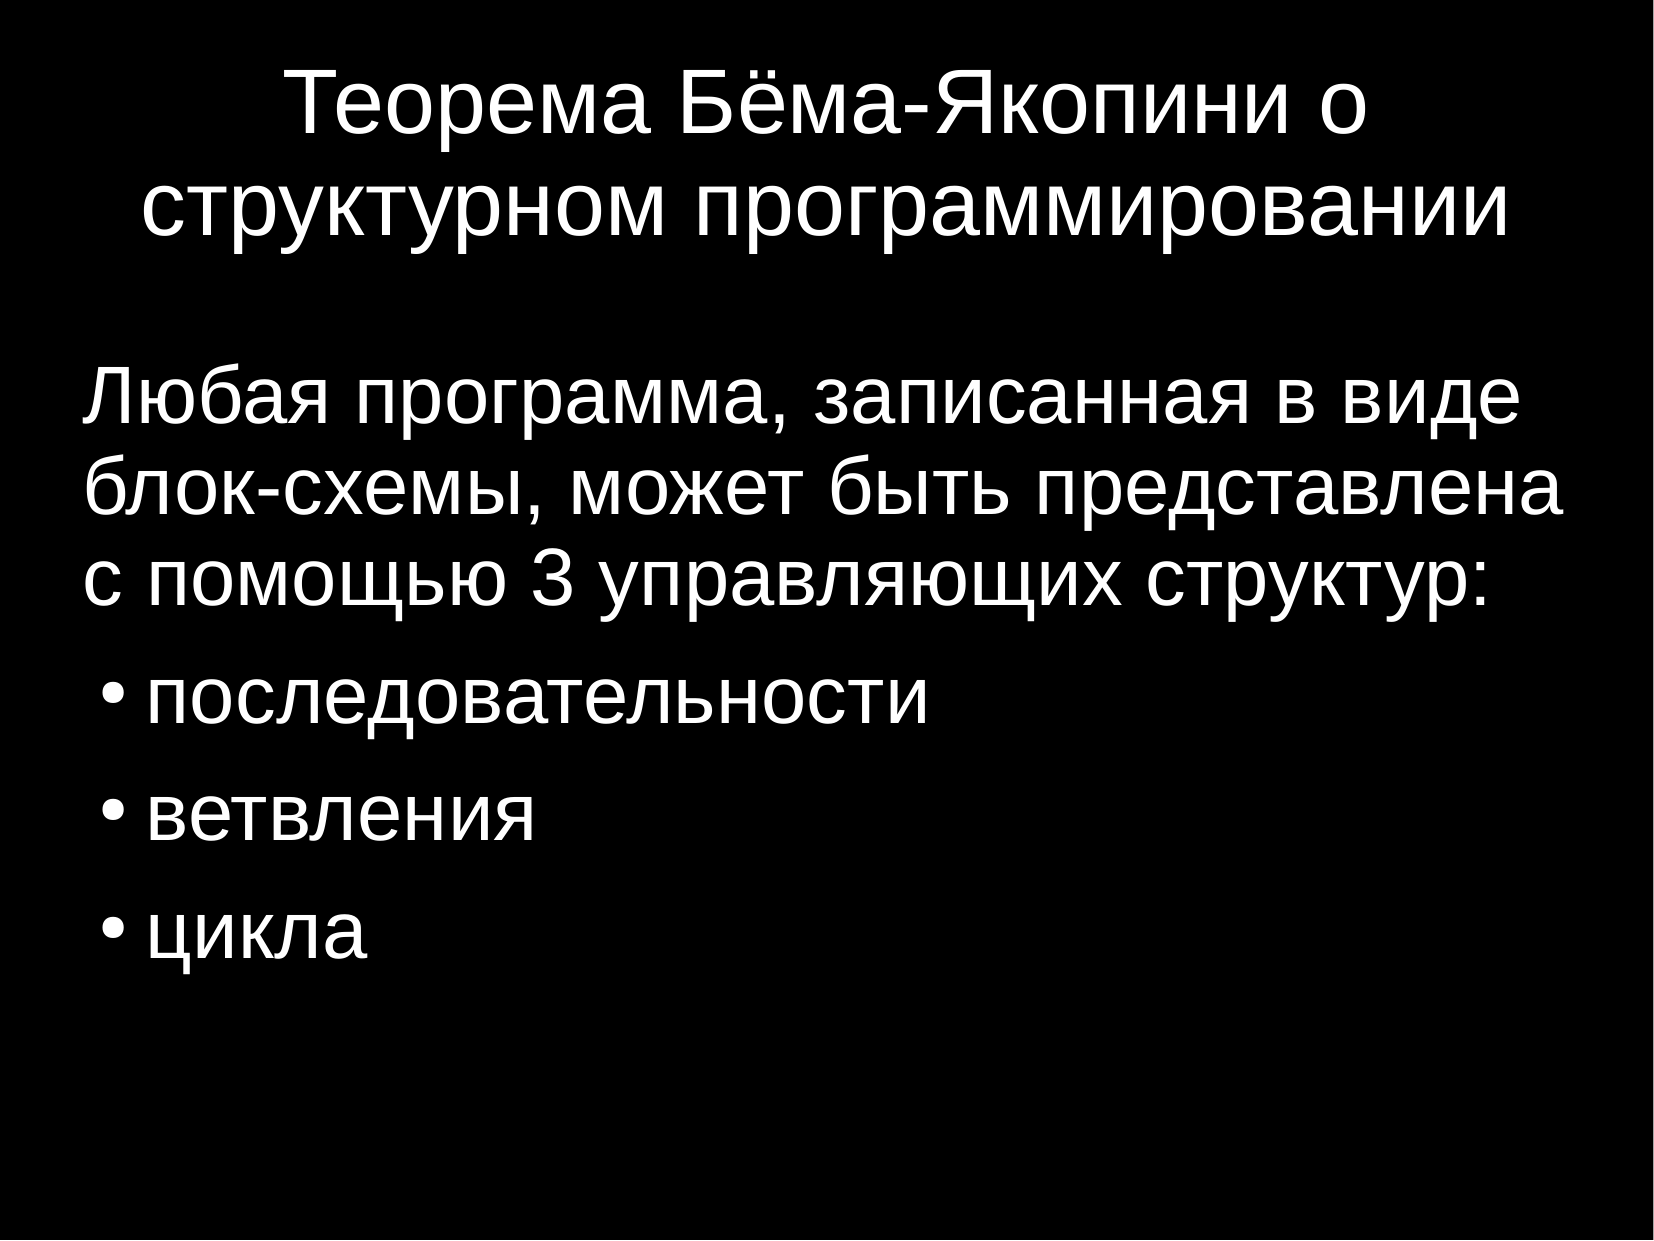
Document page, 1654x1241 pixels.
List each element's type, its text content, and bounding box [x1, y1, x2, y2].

list Любая программа, записанная в виде блок-схемы, может быть представлена с помощью 3 управляющих структур: последовательности ветвления цикла [82, 349, 1571, 1069]
title Теорема Бёма-Якопини о структурном программировании [82, 49, 1571, 257]
